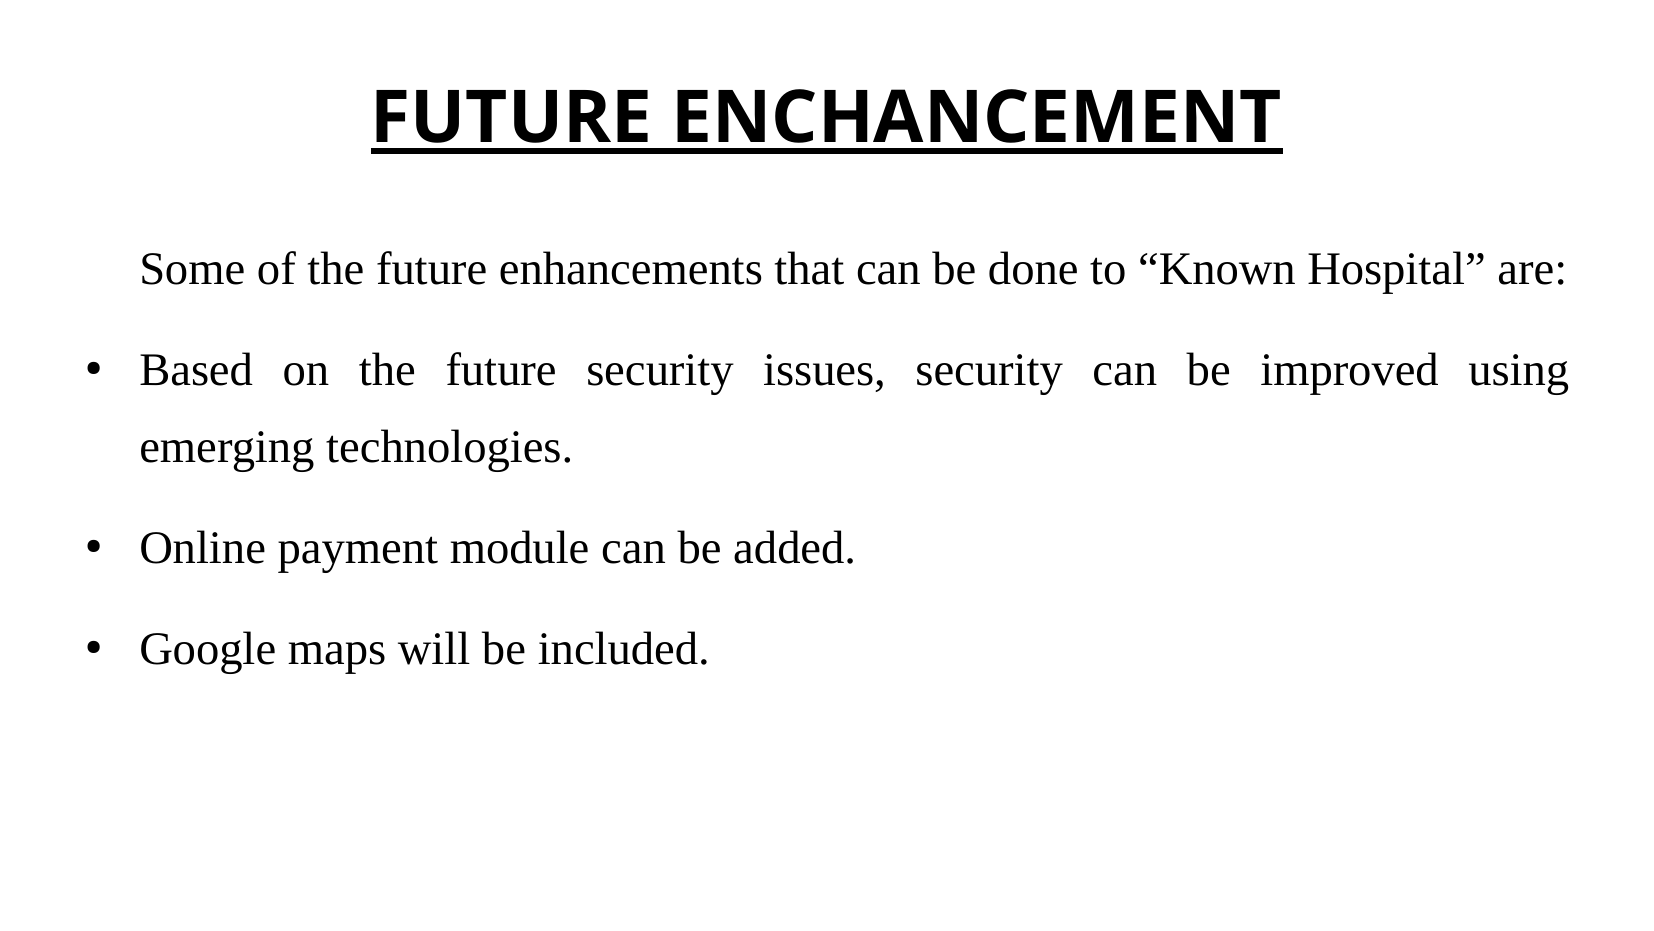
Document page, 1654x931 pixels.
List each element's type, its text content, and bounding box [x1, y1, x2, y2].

title FUTURE ENCHANCEMENT [82, 37, 1571, 193]
list Some of the future enhancements that can be done to “Known Hospital” are: Based on the future security issues, security can be improved using emerging technologies. Online payment module can be added. Google maps will be included. [82, 217, 1571, 758]
